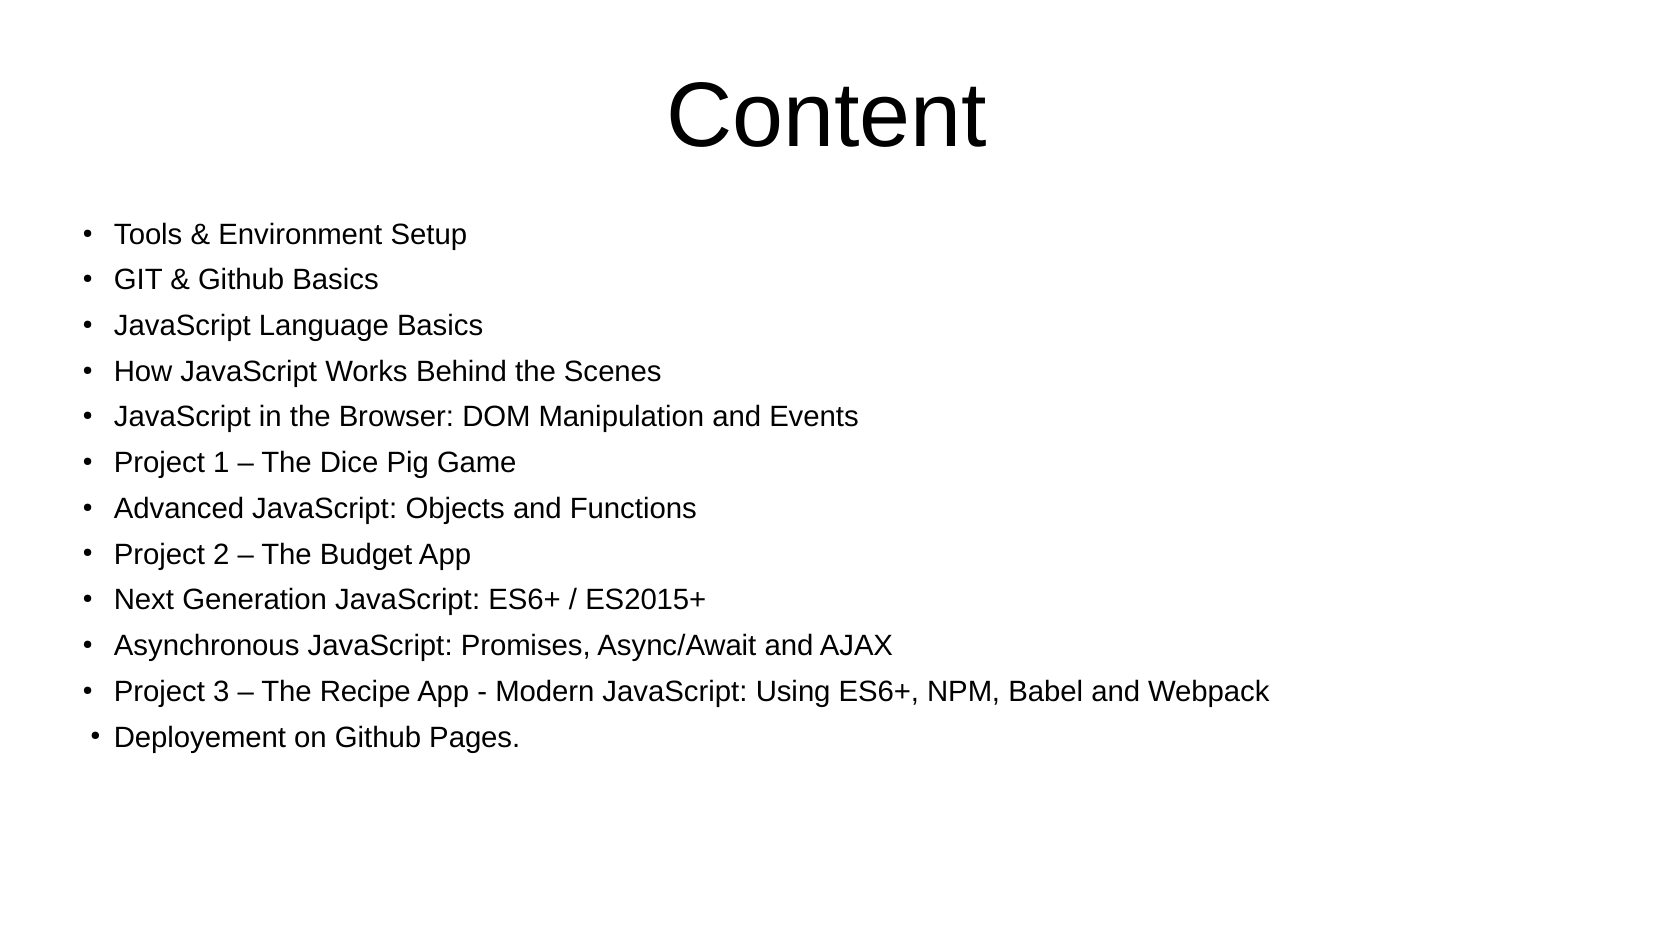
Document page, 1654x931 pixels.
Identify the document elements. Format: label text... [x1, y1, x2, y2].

title Content [82, 37, 1571, 193]
list Tools & Environment Setup GIT & Github Basics JavaScript Language Basics How JavaScript Works Behind the Scenes JavaScript in the Browser: DOM Manipulation and Events Project 1 – The Dice Pig Game Advanced JavaScript: Objects and Functions Project 2 – The Budget App Next Generation JavaScript: ES6+ / ES2015+ Asynchronous JavaScript: Promises, Async/Await and AJAX Project 3 – The Recipe App - Modern JavaScript: Using ES6+, NPM, Babel and Webpack Deployement on Github Pages. [82, 217, 1571, 758]
